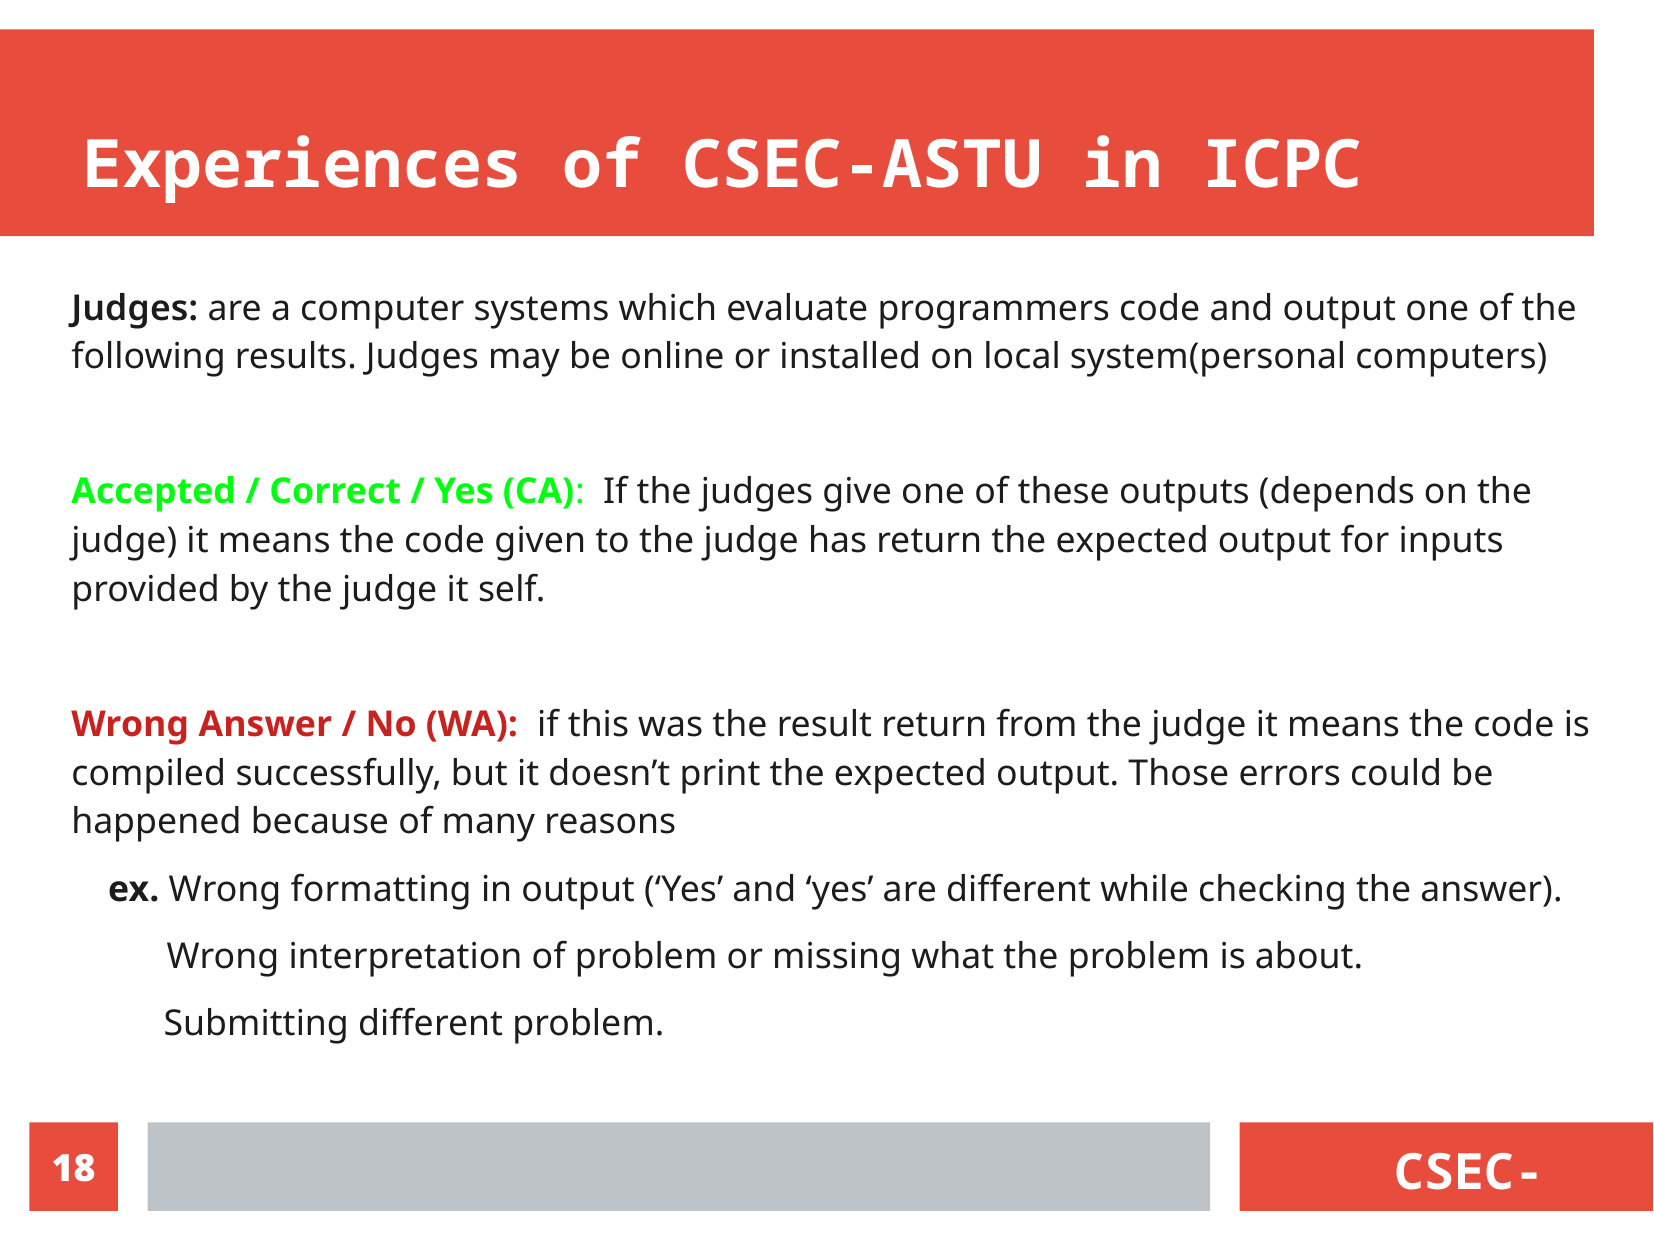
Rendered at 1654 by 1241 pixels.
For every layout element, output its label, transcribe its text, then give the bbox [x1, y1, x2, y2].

title Experiences of CSEC-ASTU in ICPC [58, 58, 1594, 207]
text_box CSEC-ASTU [1379, 1128, 1653, 1236]
list Judges: are a computer systems which evaluate programmers code and output one of the following results. Judges may be online or installed on local system(personal computers) Accepted / Correct / Yes (CA): If the judges give one of these outputs (depends on the judge) it means the code given to the judge has return the expected output for inputs provided by the judge it self. Wrong Answer / No (WA): if this was the result return from the judge it means the code is compiled successfully, but it doesn’t print the expected output. Those errors could be happened because of many reasons ex. Wrong formatting in output (‘Yes’ and ‘yes’ are different while checking the answer). Wrong interpretation of problem or missing what the problem is about. Submitting different problem. [71, 281, 1613, 1050]
